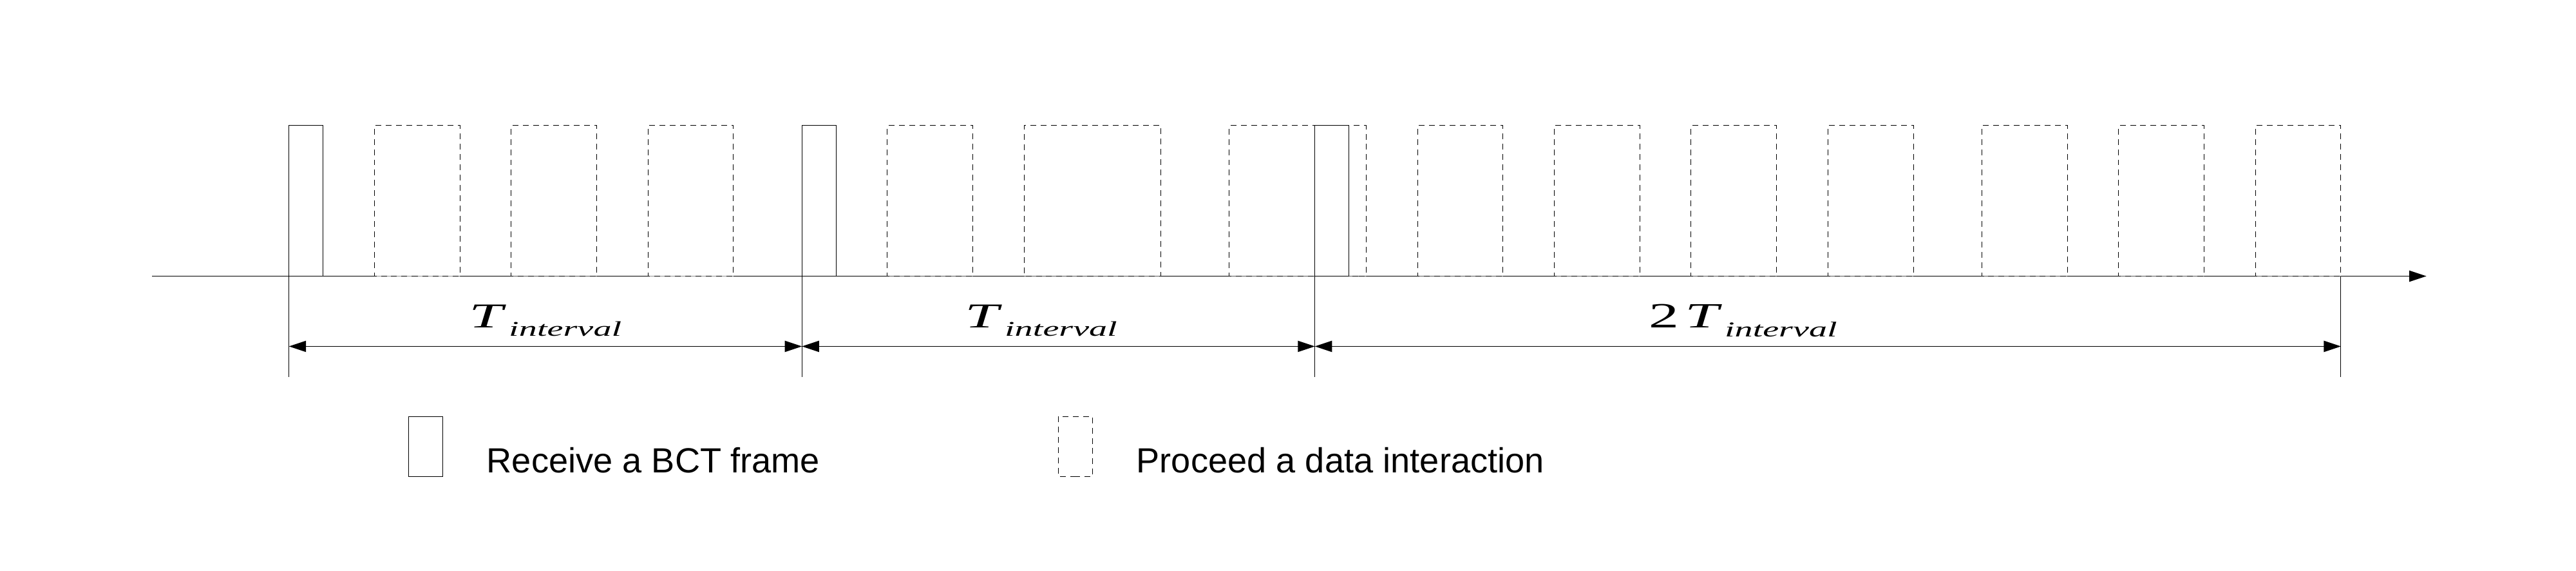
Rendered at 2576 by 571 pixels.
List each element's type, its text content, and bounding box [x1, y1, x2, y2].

text_box [1828, 125, 1914, 276]
chart [956, 296, 1127, 340]
text_box [1058, 416, 1093, 477]
text_box [2255, 125, 2341, 276]
chart [460, 296, 631, 340]
text_box [1417, 125, 1503, 276]
text_box [1690, 125, 1777, 276]
text_box Receive a BCT frame [477, 436, 1059, 537]
text_box [648, 125, 734, 276]
text_box [802, 125, 837, 276]
text_box [1229, 125, 1367, 276]
text_box [289, 125, 323, 276]
text_box [1024, 125, 1161, 276]
text_box [2118, 125, 2204, 276]
text_box [374, 125, 460, 276]
text_box Proceed a data interaction [1126, 436, 1743, 537]
text_box [1982, 125, 2068, 276]
chart [1640, 296, 1848, 341]
text_box [887, 125, 973, 276]
text_box [511, 125, 597, 276]
text_box [408, 416, 443, 477]
text_box [1554, 125, 1640, 276]
